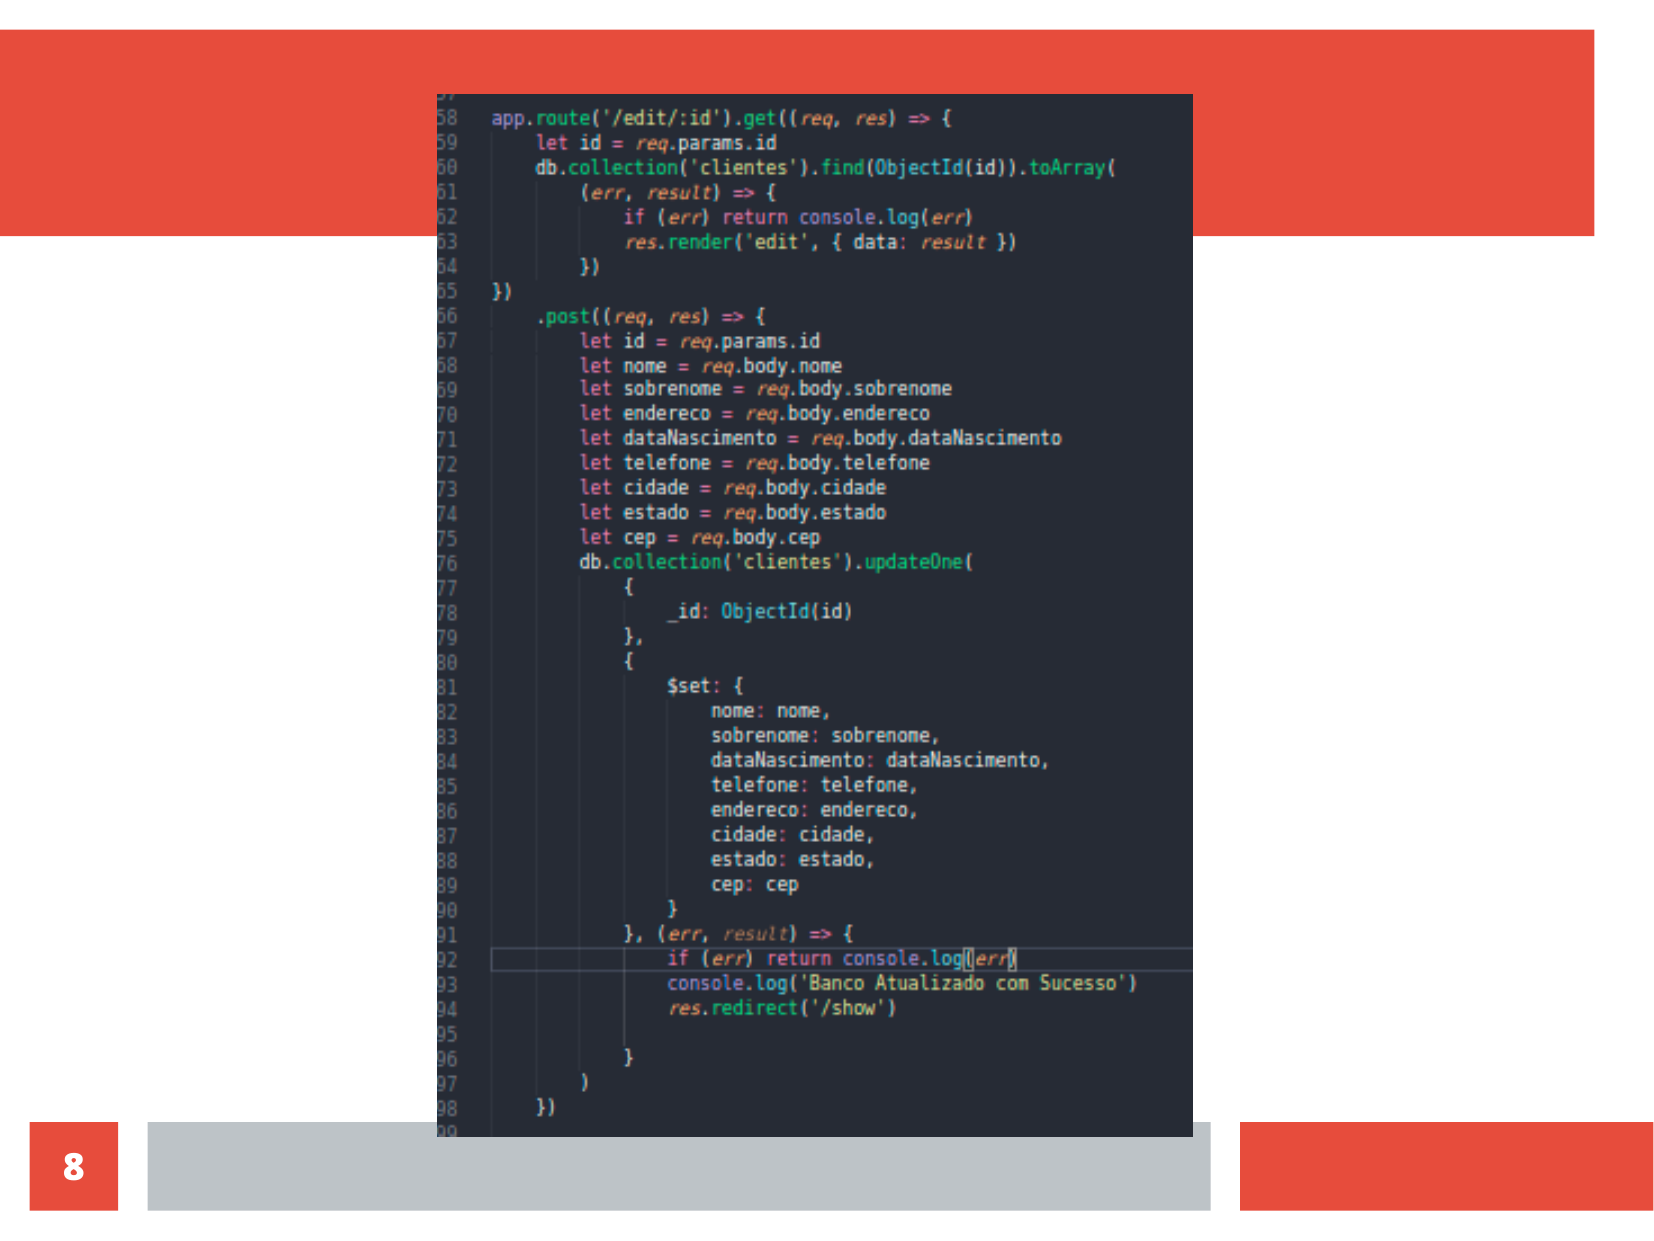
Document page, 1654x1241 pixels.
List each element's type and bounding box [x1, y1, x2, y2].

picture [437, 94, 1193, 1137]
